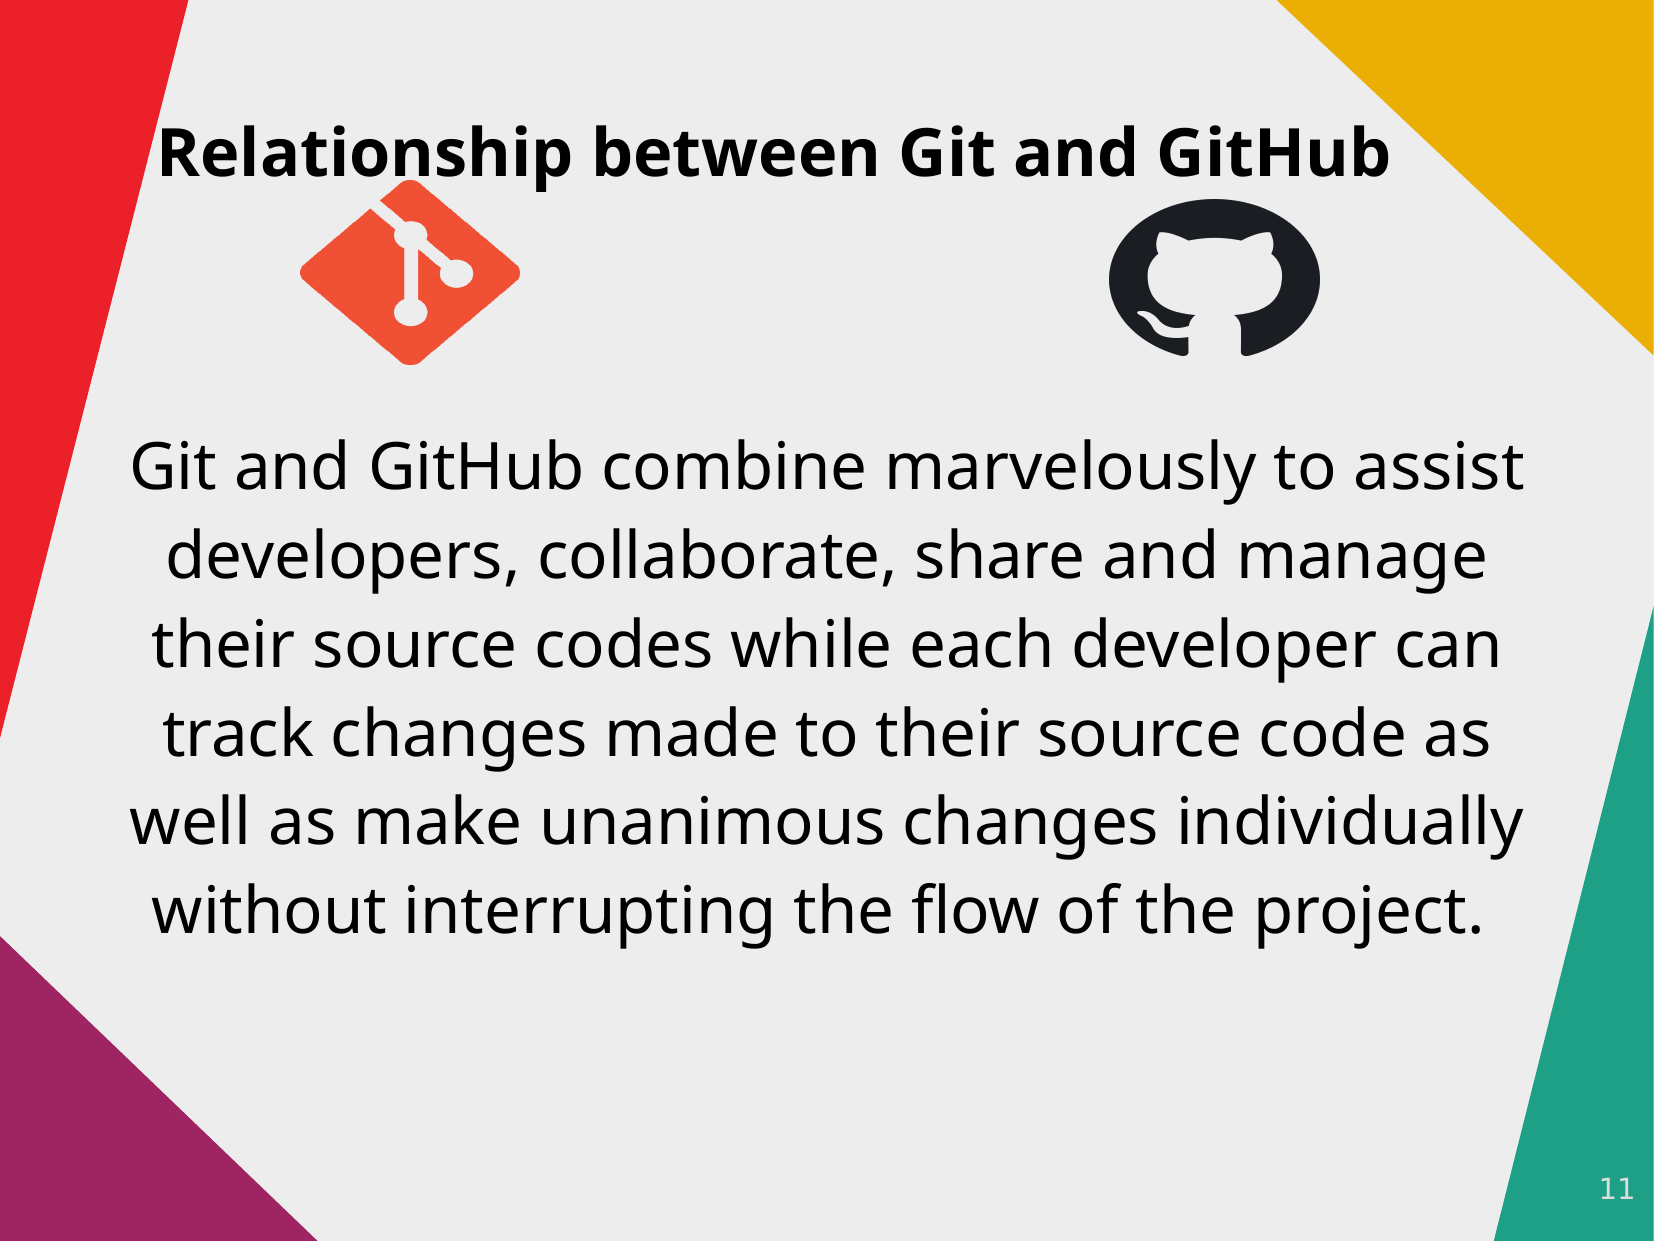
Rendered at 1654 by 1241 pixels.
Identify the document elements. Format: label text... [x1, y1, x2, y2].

title Relationship between Git and GitHub [136, 72, 1412, 229]
list Git and GitHub combine marvelously to assist developers, collaborate, share and manage their source codes while each developer can track changes made to their source code as well as make unanimous changes individually without interrupting the flow of the project. [114, 420, 1539, 1033]
picture [300, 180, 520, 365]
picture [1109, 199, 1321, 361]
